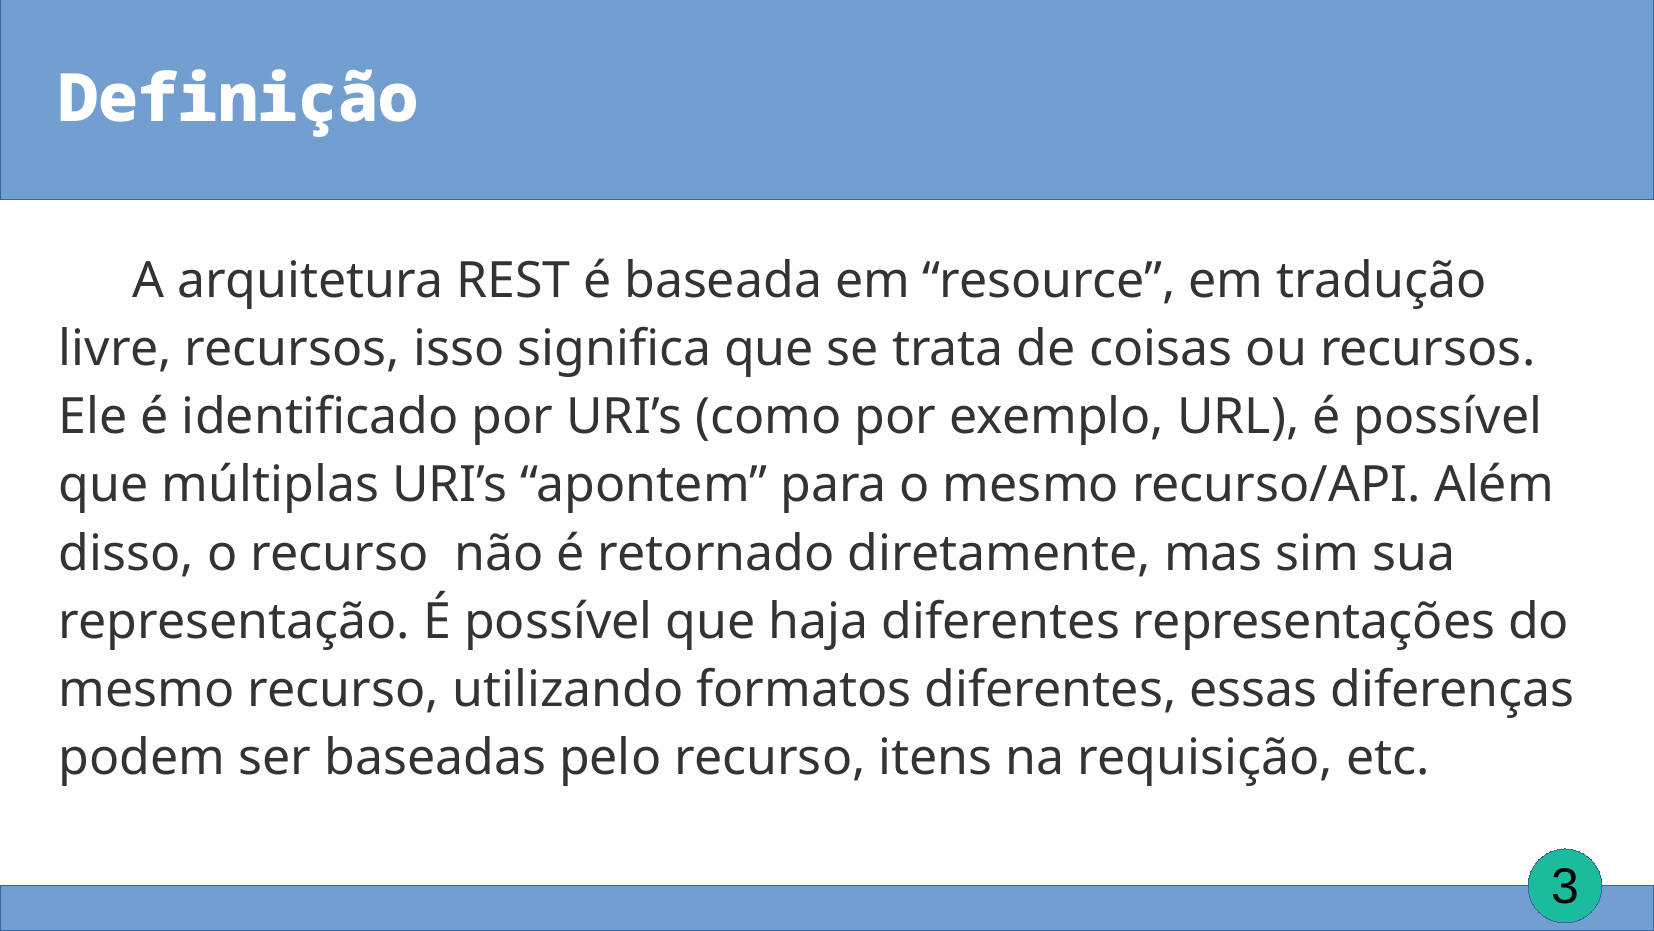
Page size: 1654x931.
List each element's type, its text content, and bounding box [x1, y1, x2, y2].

title Definição [59, 37, 1595, 155]
list A arquitetura REST é baseada em “resource”, em tradução livre, recursos, isso significa que se trata de coisas ou recursos. Ele é identificado por URI’s (como por exemplo, URL), é possível que múltiplas URI’s “apontem” para o mesmo recurso/API. Além disso, o recurso não é retornado diretamente, mas sim sua representação. É possível que haja diferentes representações do mesmo recurso, utilizando formatos diferentes, essas diferenças podem ser baseadas pelo recurso, itens na requisição, etc. [59, 243, 1595, 864]
